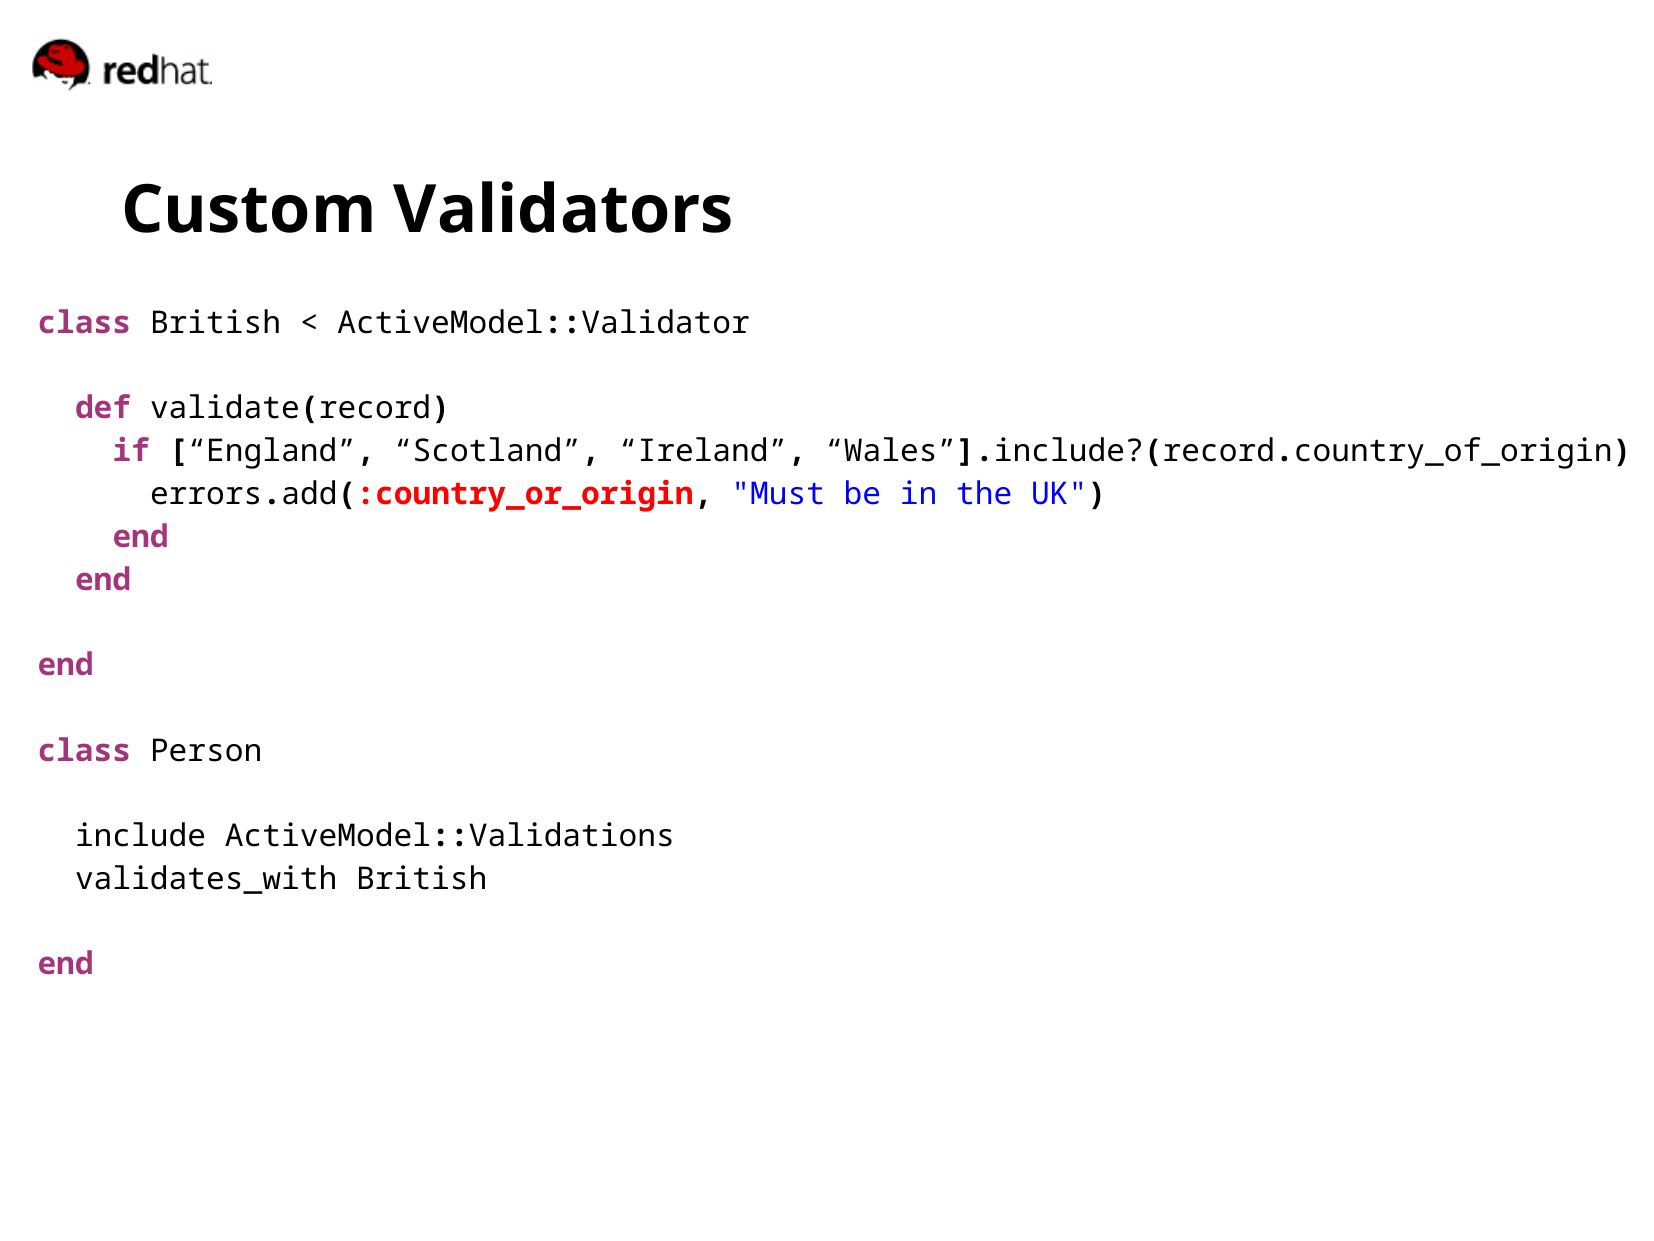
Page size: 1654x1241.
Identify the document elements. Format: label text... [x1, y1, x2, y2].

title Custom Validators [121, 102, 1534, 300]
picture [31, 37, 212, 98]
text_box class British < ActiveModel::Validator def validate(record) if [“England”, “Scotland”, “Ireland”, “Wales”].include?(record.country_of_origin) errors.add(:country_or_origin, "Must be in the UK") end end end class Person include ActiveModel::Validations validates_with British end [37, 300, 1654, 881]
